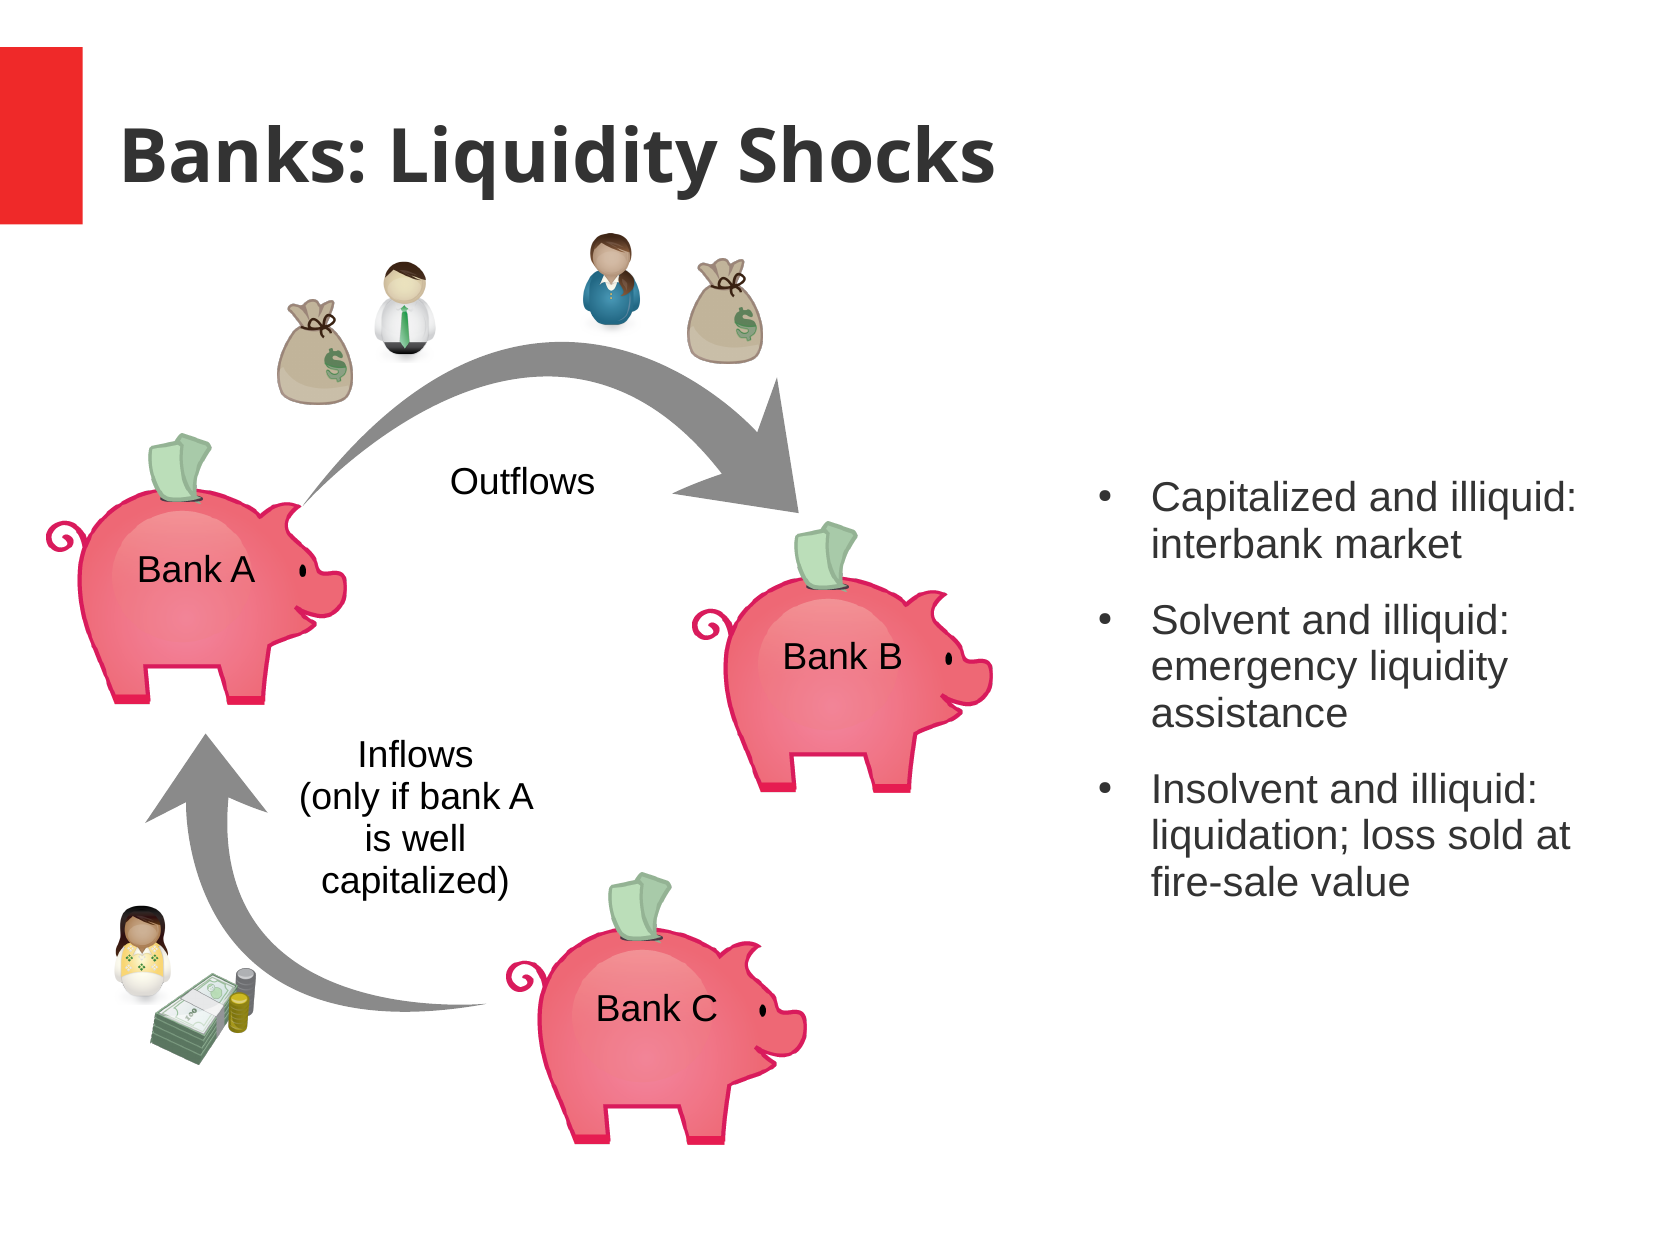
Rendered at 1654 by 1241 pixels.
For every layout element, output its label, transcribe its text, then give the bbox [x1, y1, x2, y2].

text_box Outflows [435, 453, 616, 511]
text_box Inflows (only if bank A is well capitalized) [276, 725, 556, 909]
picture [506, 872, 807, 1145]
picture [101, 720, 503, 1111]
picture [46, 228, 993, 793]
title Banks: Liquidity Shocks [118, 49, 1571, 257]
list Capitalized and illiquid: interbank market Solvent and illiquid: emergency liquidity assistance Insolvent and illiquid: liquidation; loss sold at fire-sale value [1080, 473, 1606, 886]
